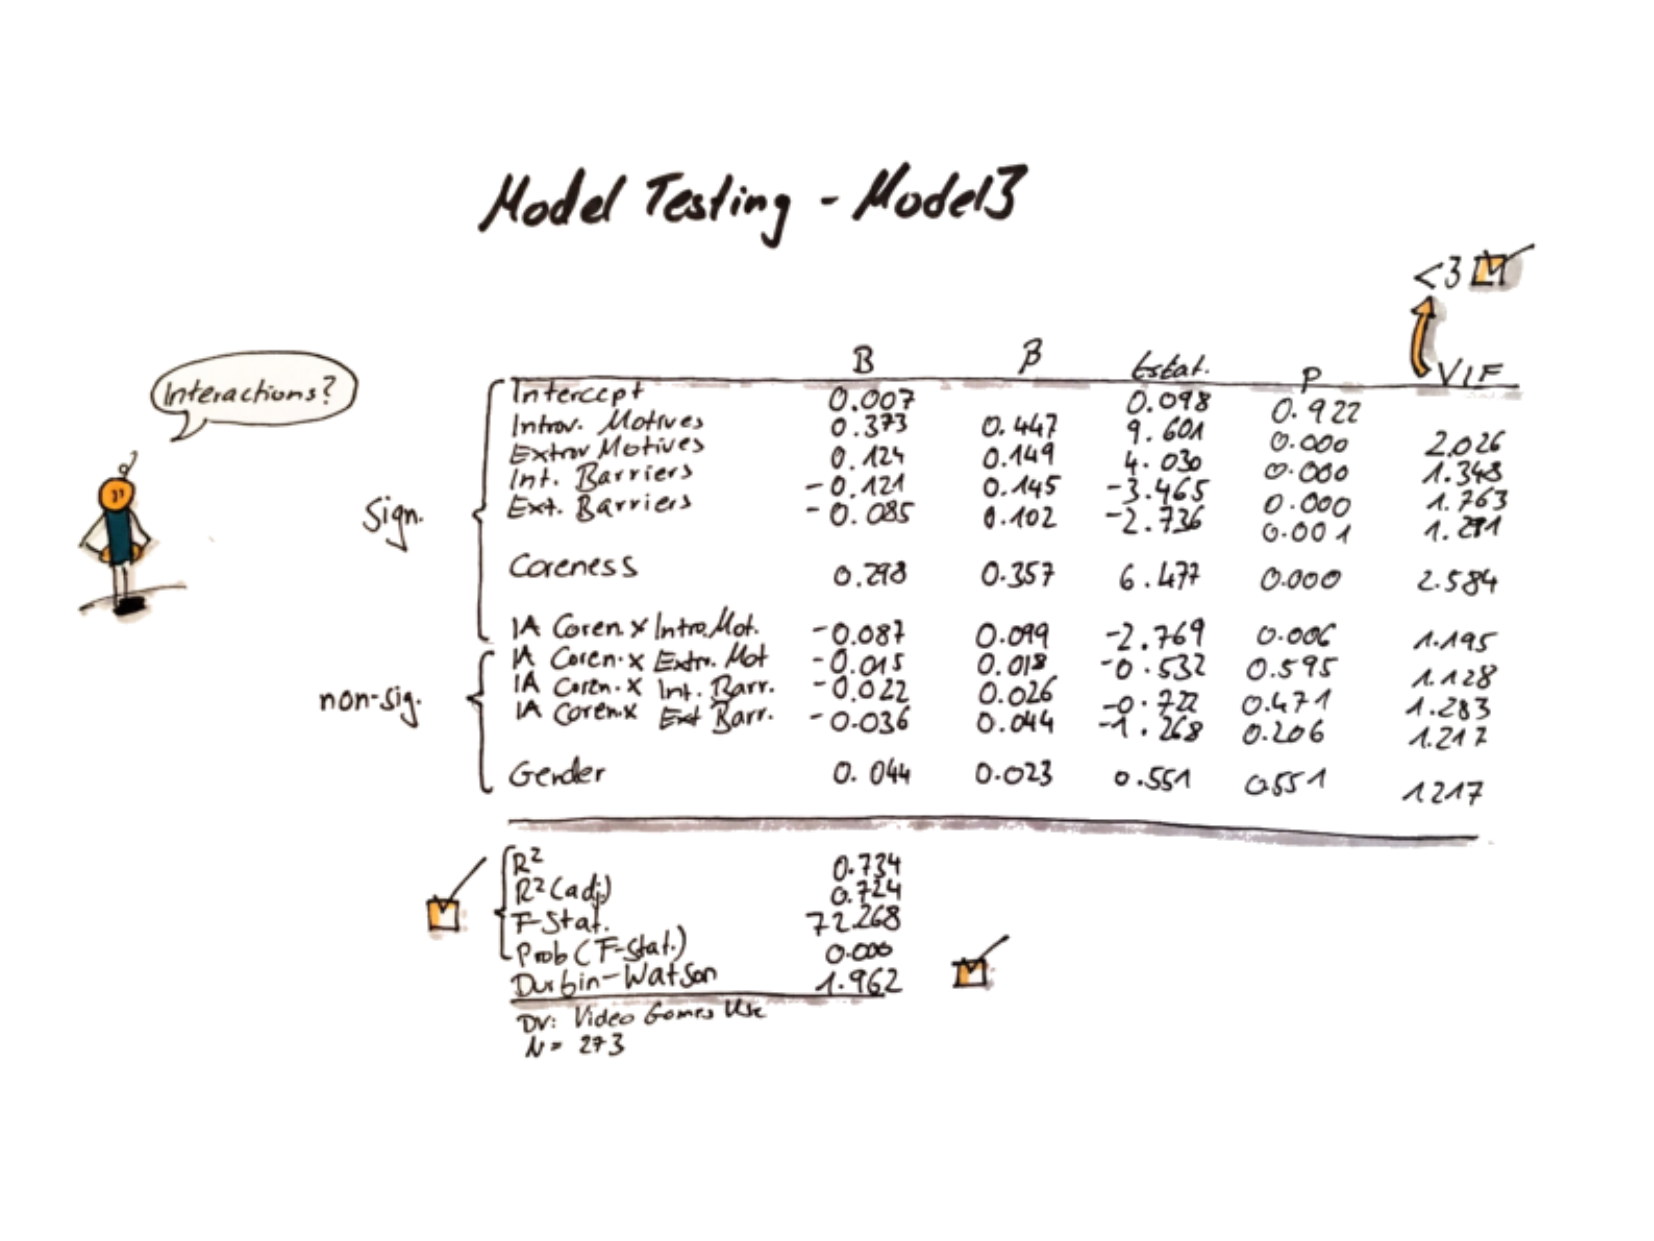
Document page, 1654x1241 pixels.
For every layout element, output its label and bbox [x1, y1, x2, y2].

picture [49, 113, 1616, 1135]
